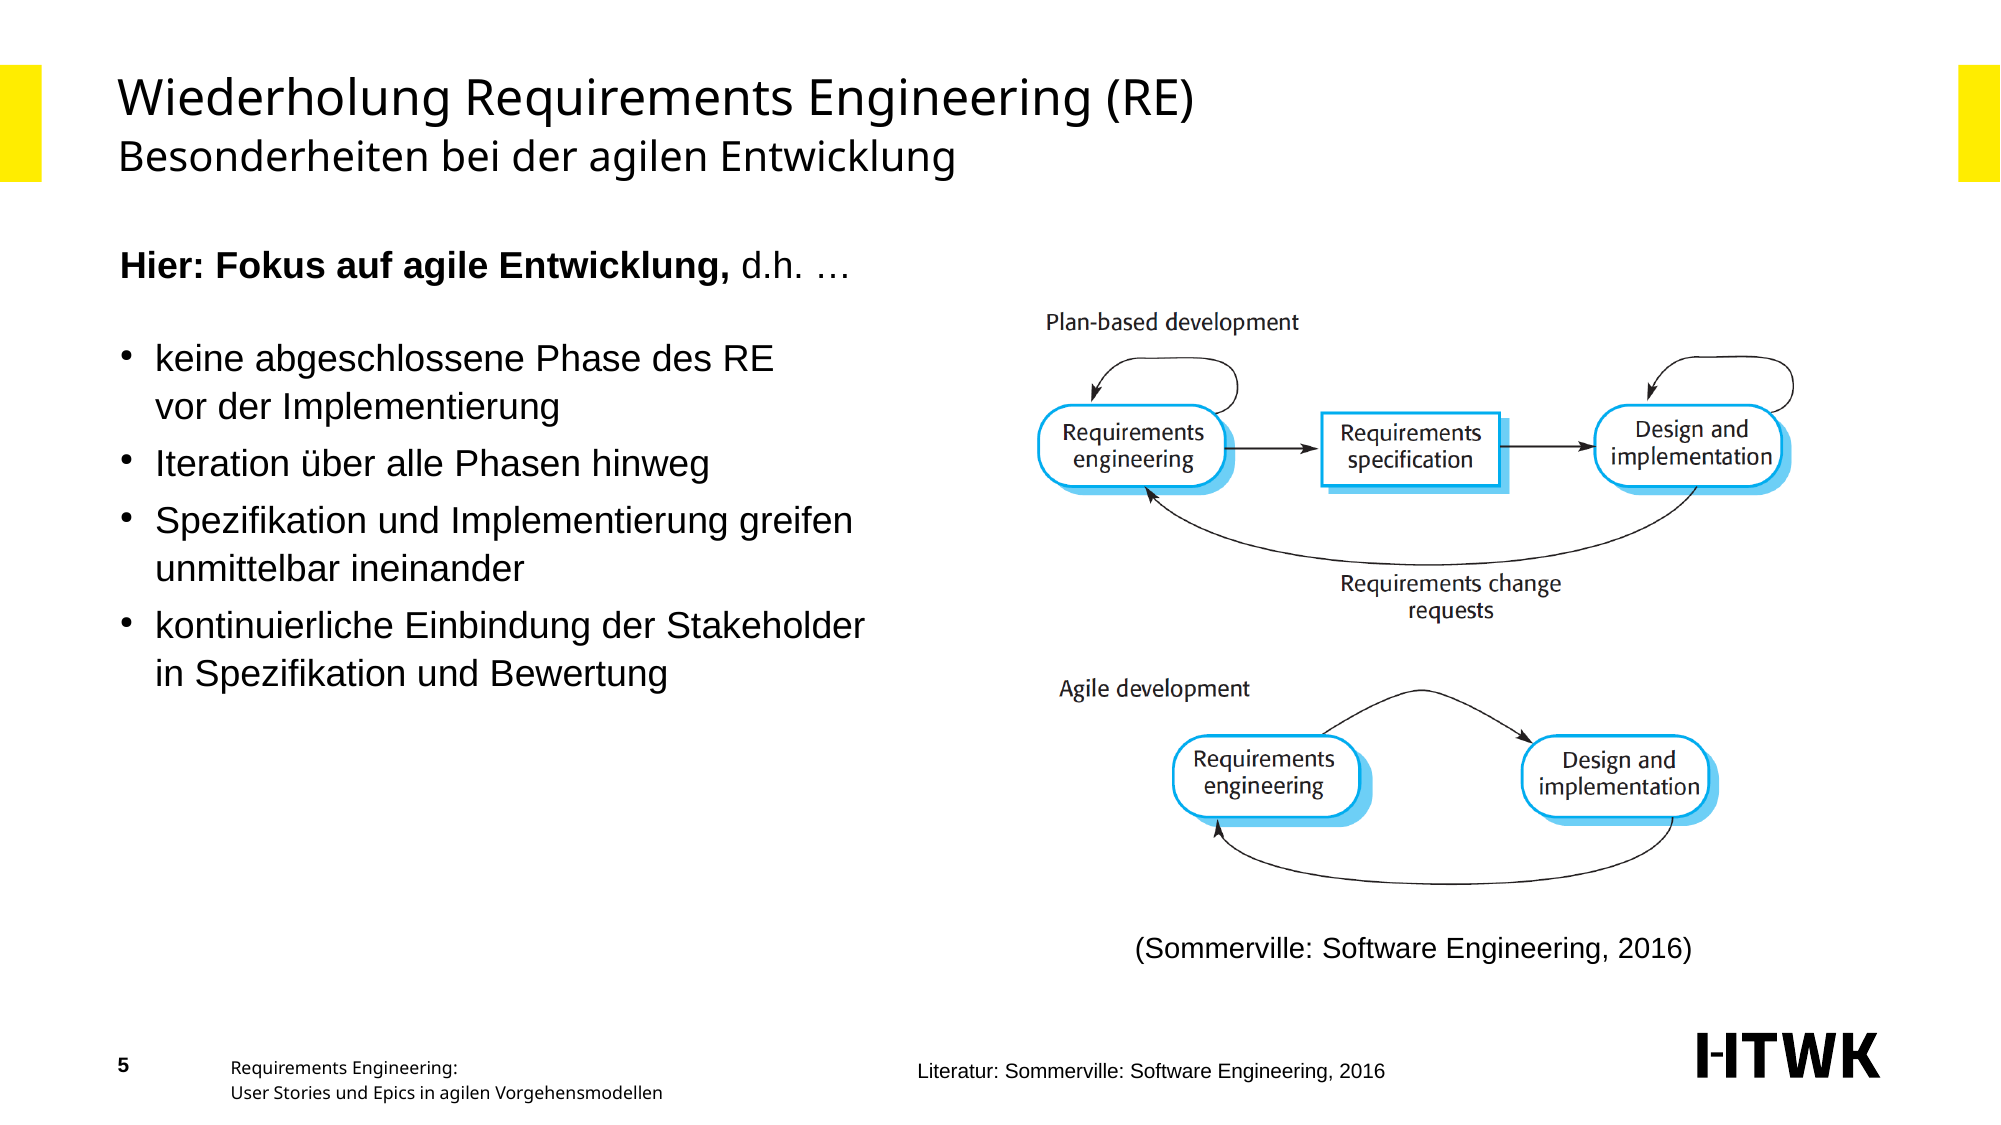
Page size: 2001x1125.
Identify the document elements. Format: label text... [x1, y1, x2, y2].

text_box Hier: Fokus auf agile Entwicklung, d.h. … keine abgeschlossene Phase des RE vor der Implementierung Iteration über alle Phasen hinweg Spezifikation und Implementierung greifen unmittelbar ineinander kontinuierliche Einbindung der Stakeholder in Spezifikation und Bewertung [119, 237, 903, 958]
text_box (Sommerville: Software Engineering, 2016) [1060, 921, 1768, 972]
text_box Literatur: Sommerville: Software Engineering, 2016 [902, 1050, 1553, 1090]
picture [1036, 306, 1795, 887]
title Wiederholung Requirements Engineering (RE) Besonderheiten bei der agilen Entwicklung [117, 60, 1883, 178]
